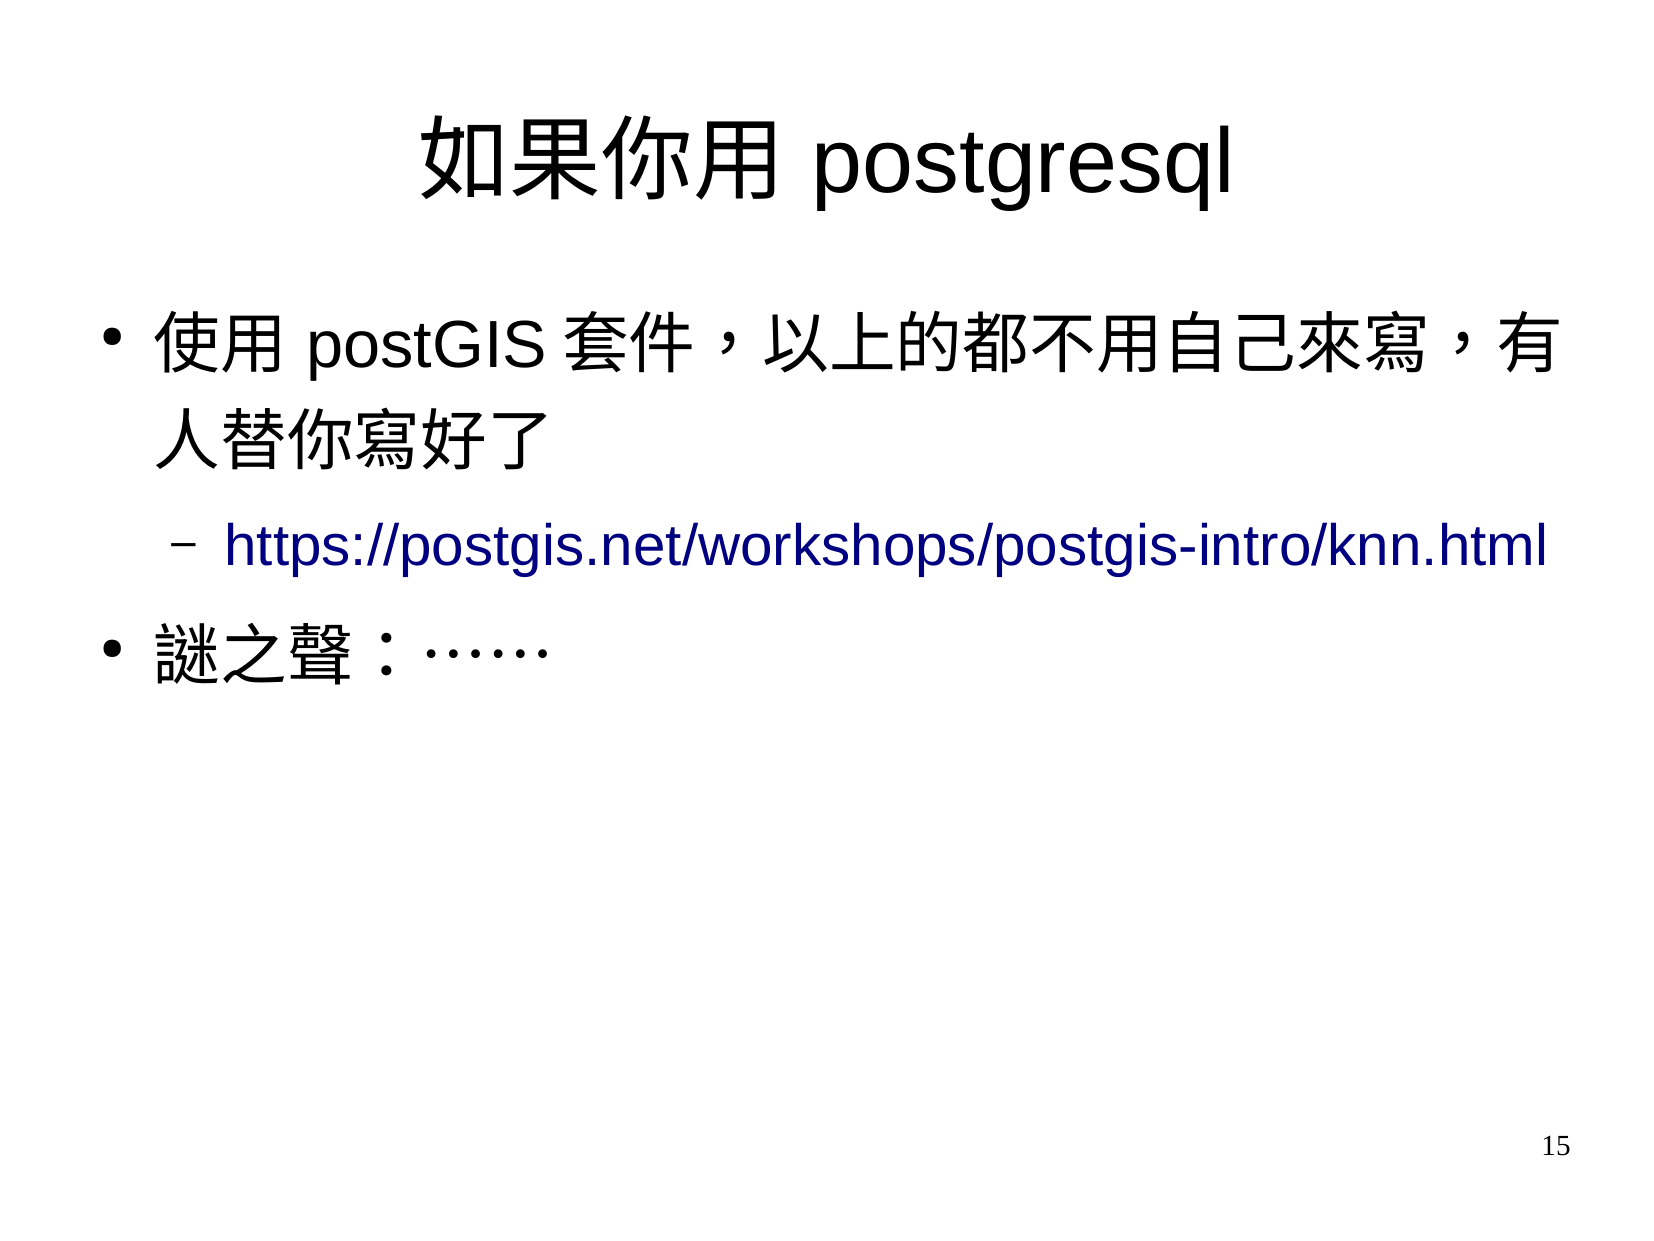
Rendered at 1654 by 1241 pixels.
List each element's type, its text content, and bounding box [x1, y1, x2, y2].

list 使用postGIS套件，以上的都不用自己來寫，有人替你寫好了 https://postgis.net/workshops/postgis-intro/knn.html 謎之聲：…… [82, 290, 1571, 1010]
title 如果你用postgresql [82, 49, 1571, 257]
